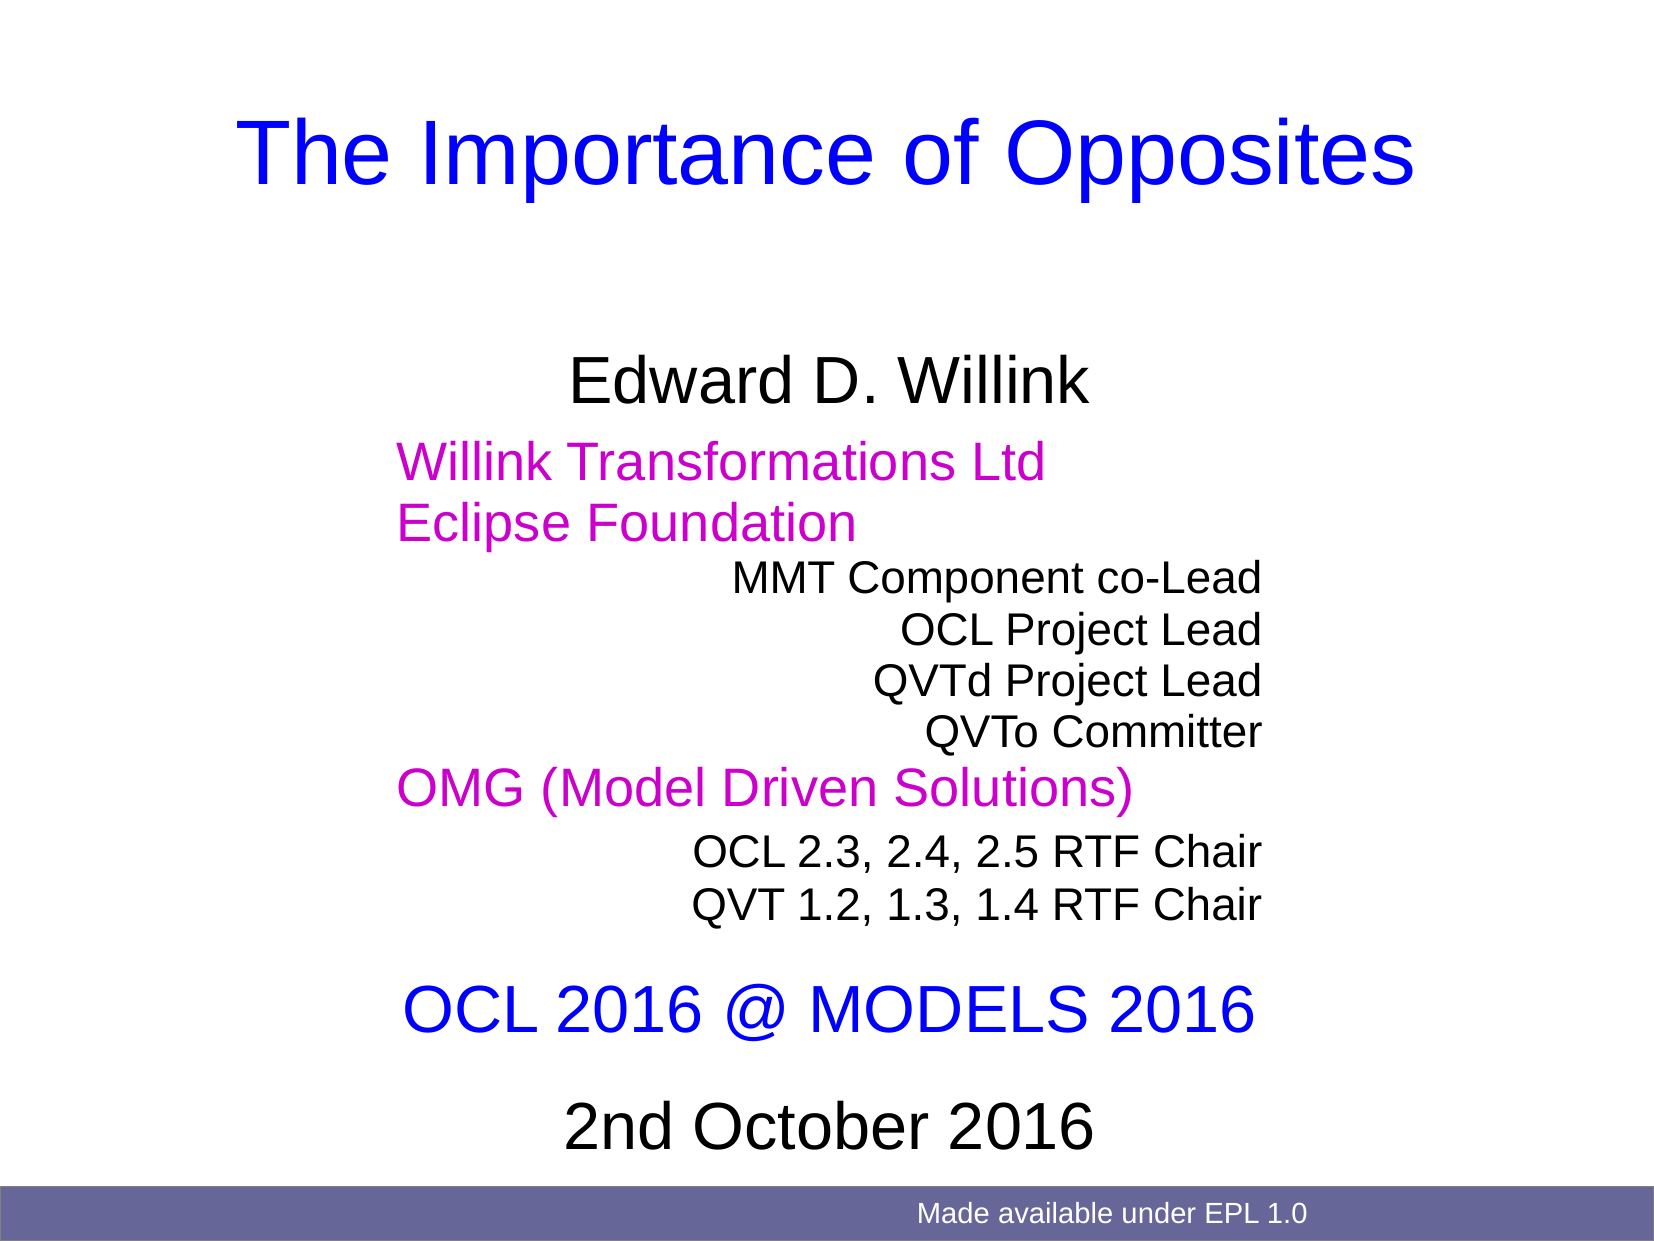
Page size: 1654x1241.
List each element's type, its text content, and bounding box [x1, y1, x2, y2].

subtitle Edward D. Willink Willink Transformations Ltd Eclipse Foundation MMT Component co-Lead OCL Project Lead QVTd Project Lead QVTo Committer OMG (Model Driven Solutions) OCL 2.3, 2.4, 2.5 RTF Chair QVT 1.2, 1.3, 1.4 RTF Chair OCL 2016 @ MODELS 2016 2nd October 2016 [396, 324, 1263, 1182]
title The Importance of Opposites [59, 0, 1595, 307]
